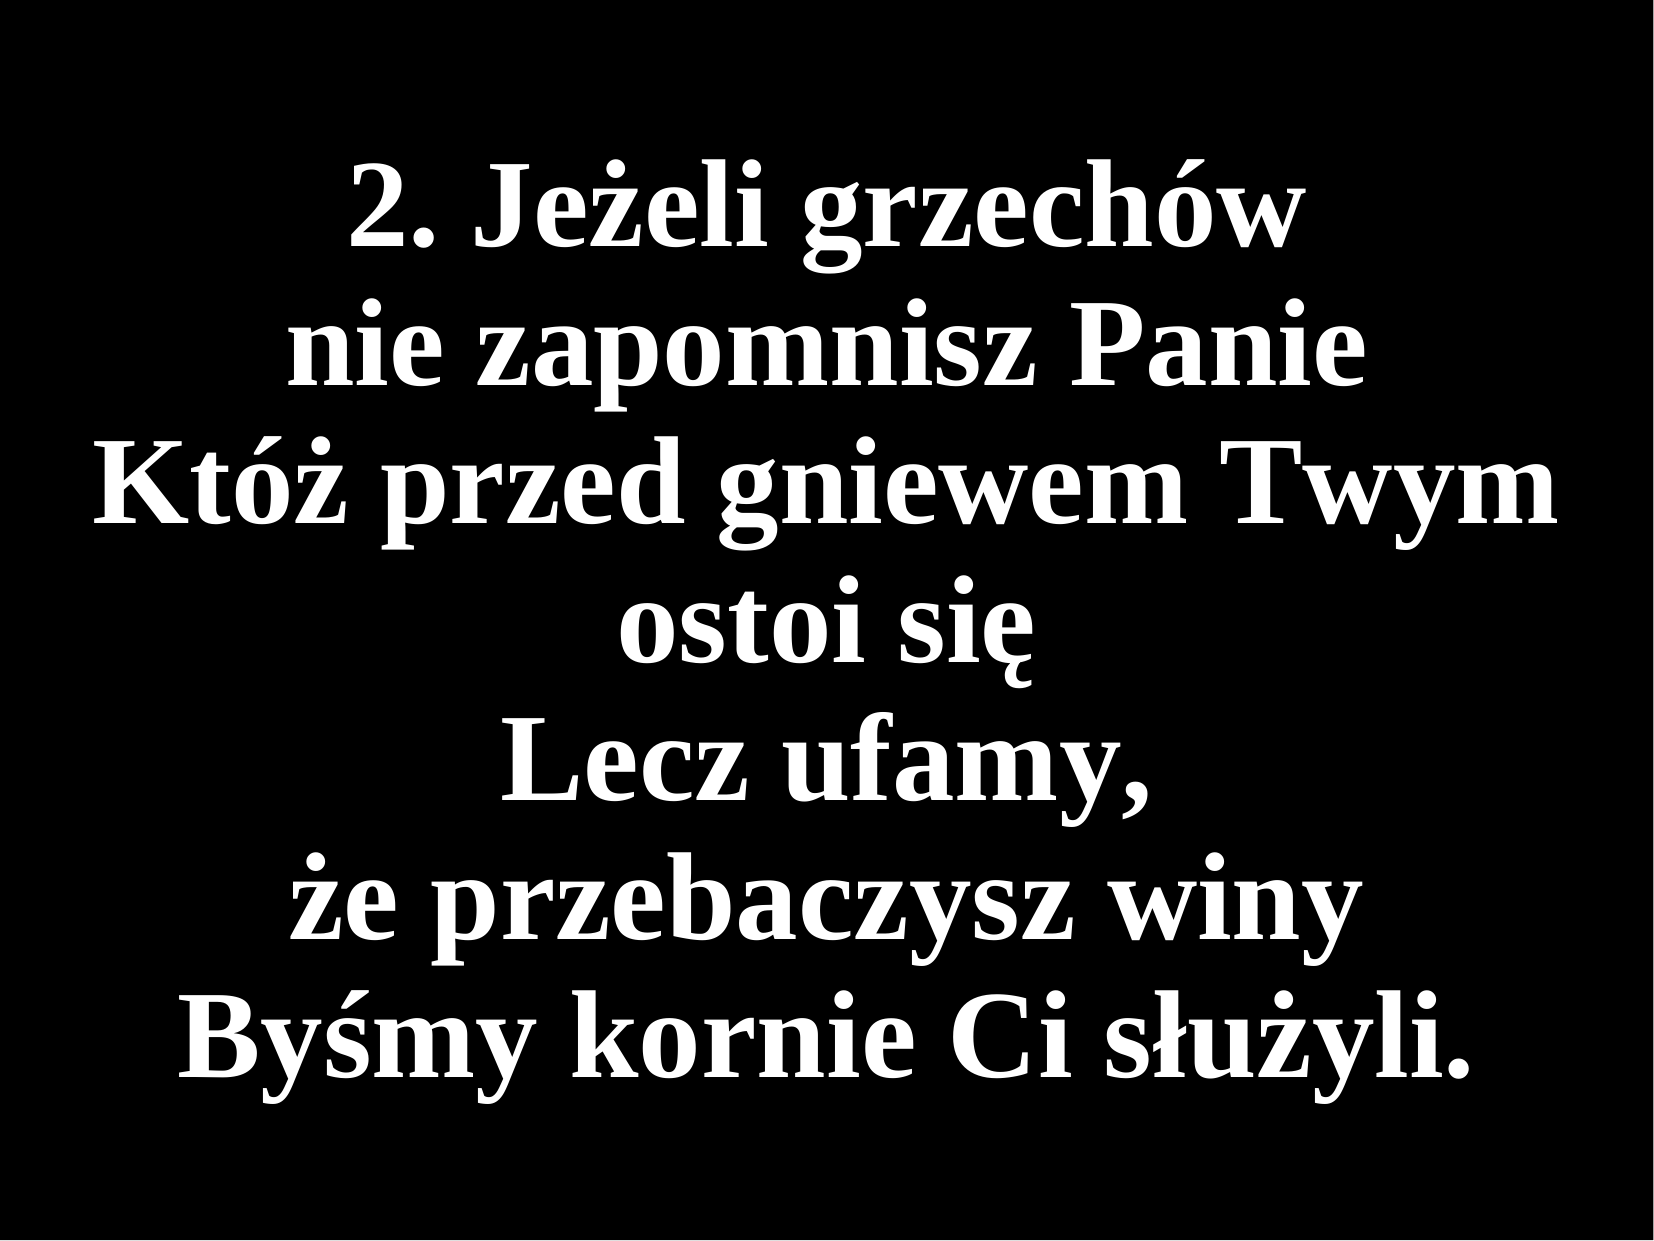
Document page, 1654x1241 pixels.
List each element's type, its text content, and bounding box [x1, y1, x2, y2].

title 2. Jeżeli grzechów nie zapomnisz Panie Któż przed gniewem Twym ostoi się Lecz ufamy, że przebaczysz winy Byśmy kornie Ci służyli. [0, 0, 1654, 1241]
